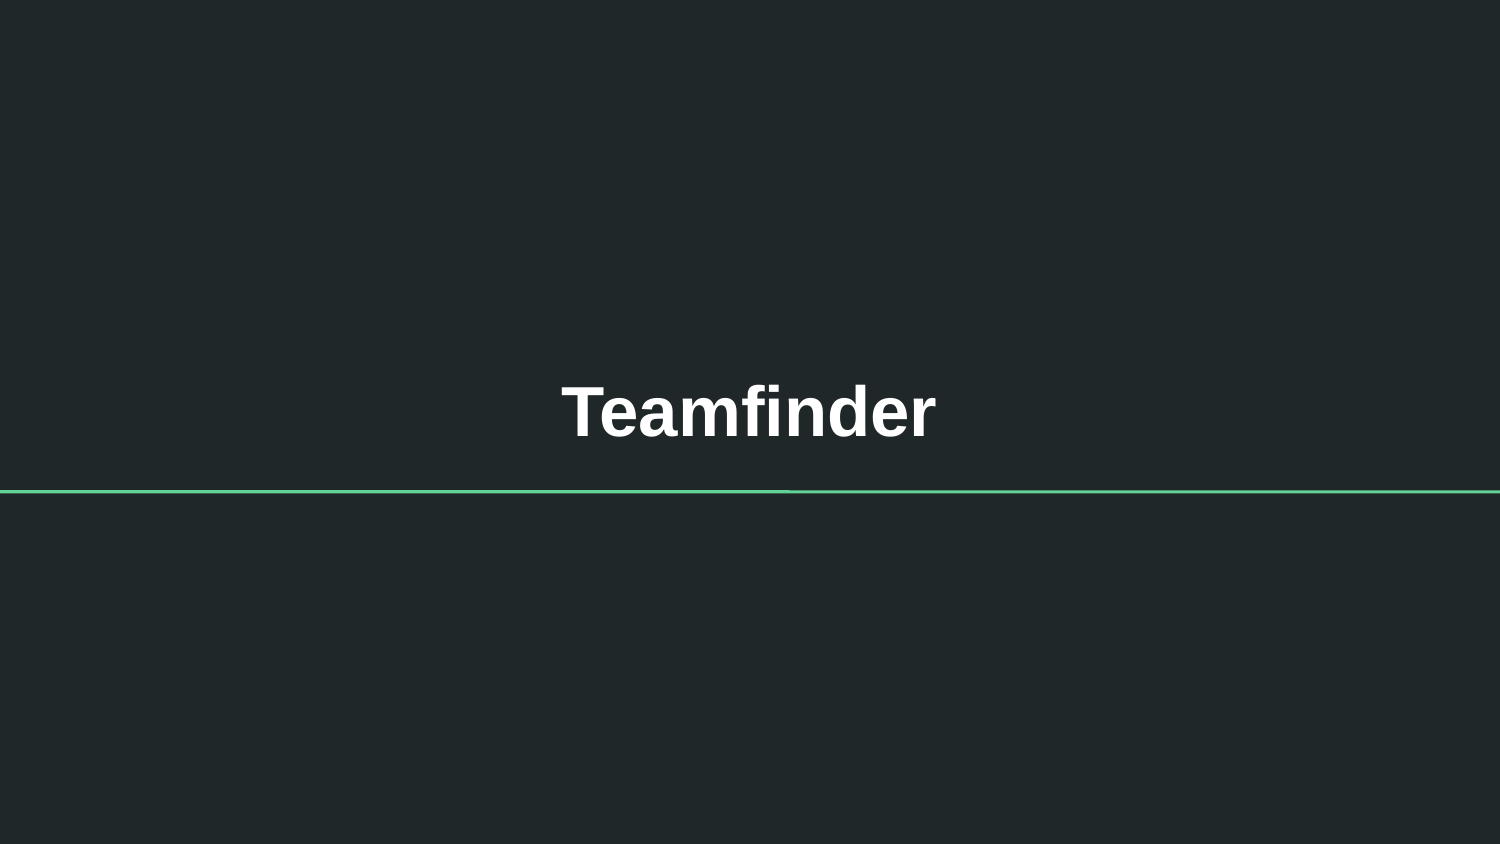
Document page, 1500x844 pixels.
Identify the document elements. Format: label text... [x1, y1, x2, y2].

title Teamfinder [83, 337, 1417, 466]
